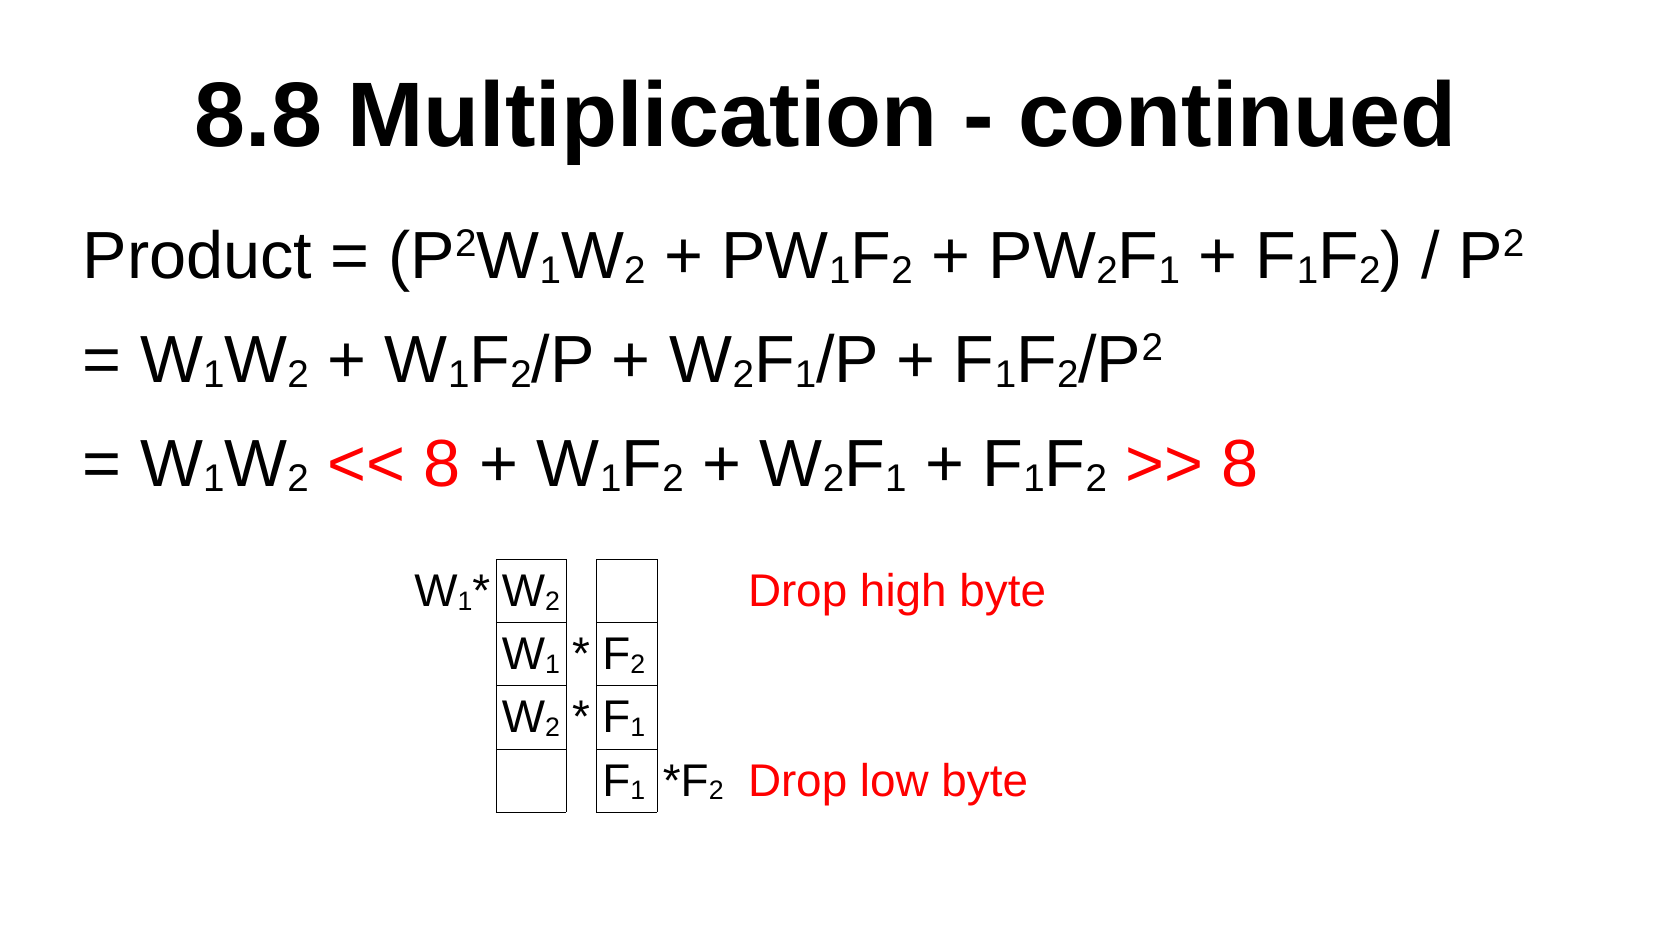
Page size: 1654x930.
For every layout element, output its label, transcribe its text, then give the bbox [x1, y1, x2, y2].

table_cell [658, 686, 742, 749]
list Product = (P2W1W2 + PW1F2 + PW2F1 + F1F2) / P2 = W1W2 + W1F2/P + W2F1/P + F1F2/P2 = W1W2 << 8 + W1F2 + W2F1 + F1F2 >> 8 [82, 217, 1571, 541]
table_header W1* [205, 559, 496, 622]
table_header [567, 559, 596, 622]
table_cell F1 [597, 686, 657, 749]
table_header [597, 560, 657, 622]
table_cell [497, 750, 566, 812]
table_cell [567, 749, 596, 812]
table_cell [205, 622, 496, 686]
table_cell [205, 686, 496, 749]
table_cell W1 [497, 623, 566, 685]
table_cell [742, 622, 1560, 686]
table_cell *F2 [658, 749, 742, 812]
table_cell [658, 622, 742, 686]
table_header W2 [497, 560, 566, 622]
table_header [658, 559, 742, 622]
table_cell F1 [597, 750, 657, 812]
table_cell F2 [597, 623, 657, 685]
table_cell [205, 749, 496, 812]
table_cell Drop low byte [742, 749, 1560, 812]
table_cell W2 [497, 686, 566, 749]
table_cell * [567, 622, 596, 686]
table_cell * [567, 686, 596, 749]
table_header Drop high byte [742, 559, 1560, 622]
title 8.8 Multiplication - continued [82, 37, 1571, 193]
table_cell [742, 686, 1560, 749]
